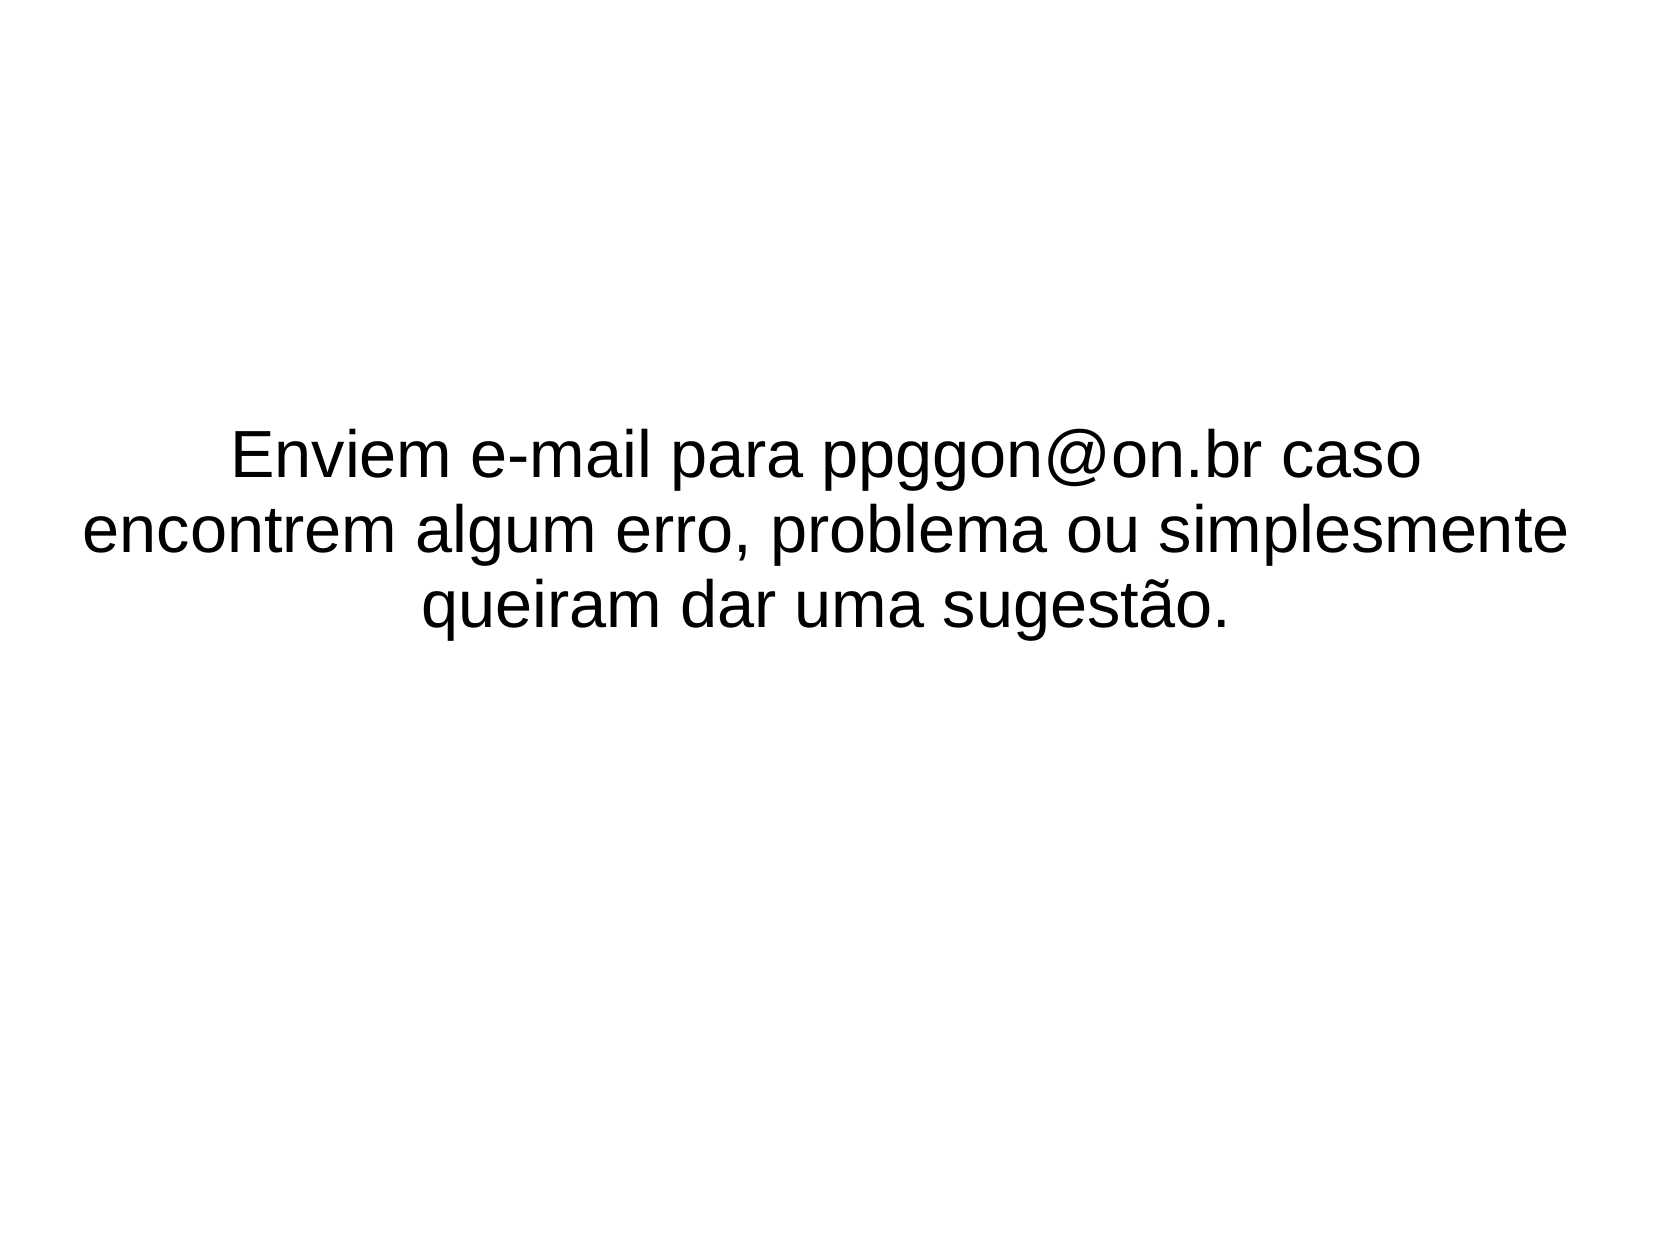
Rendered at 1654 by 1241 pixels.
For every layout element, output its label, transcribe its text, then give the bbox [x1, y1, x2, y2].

subtitle Enviem e-mail para ppggon@on.br caso encontrem algum erro, problema ou simplesmente queiram dar uma sugestão. [82, 49, 1571, 1010]
